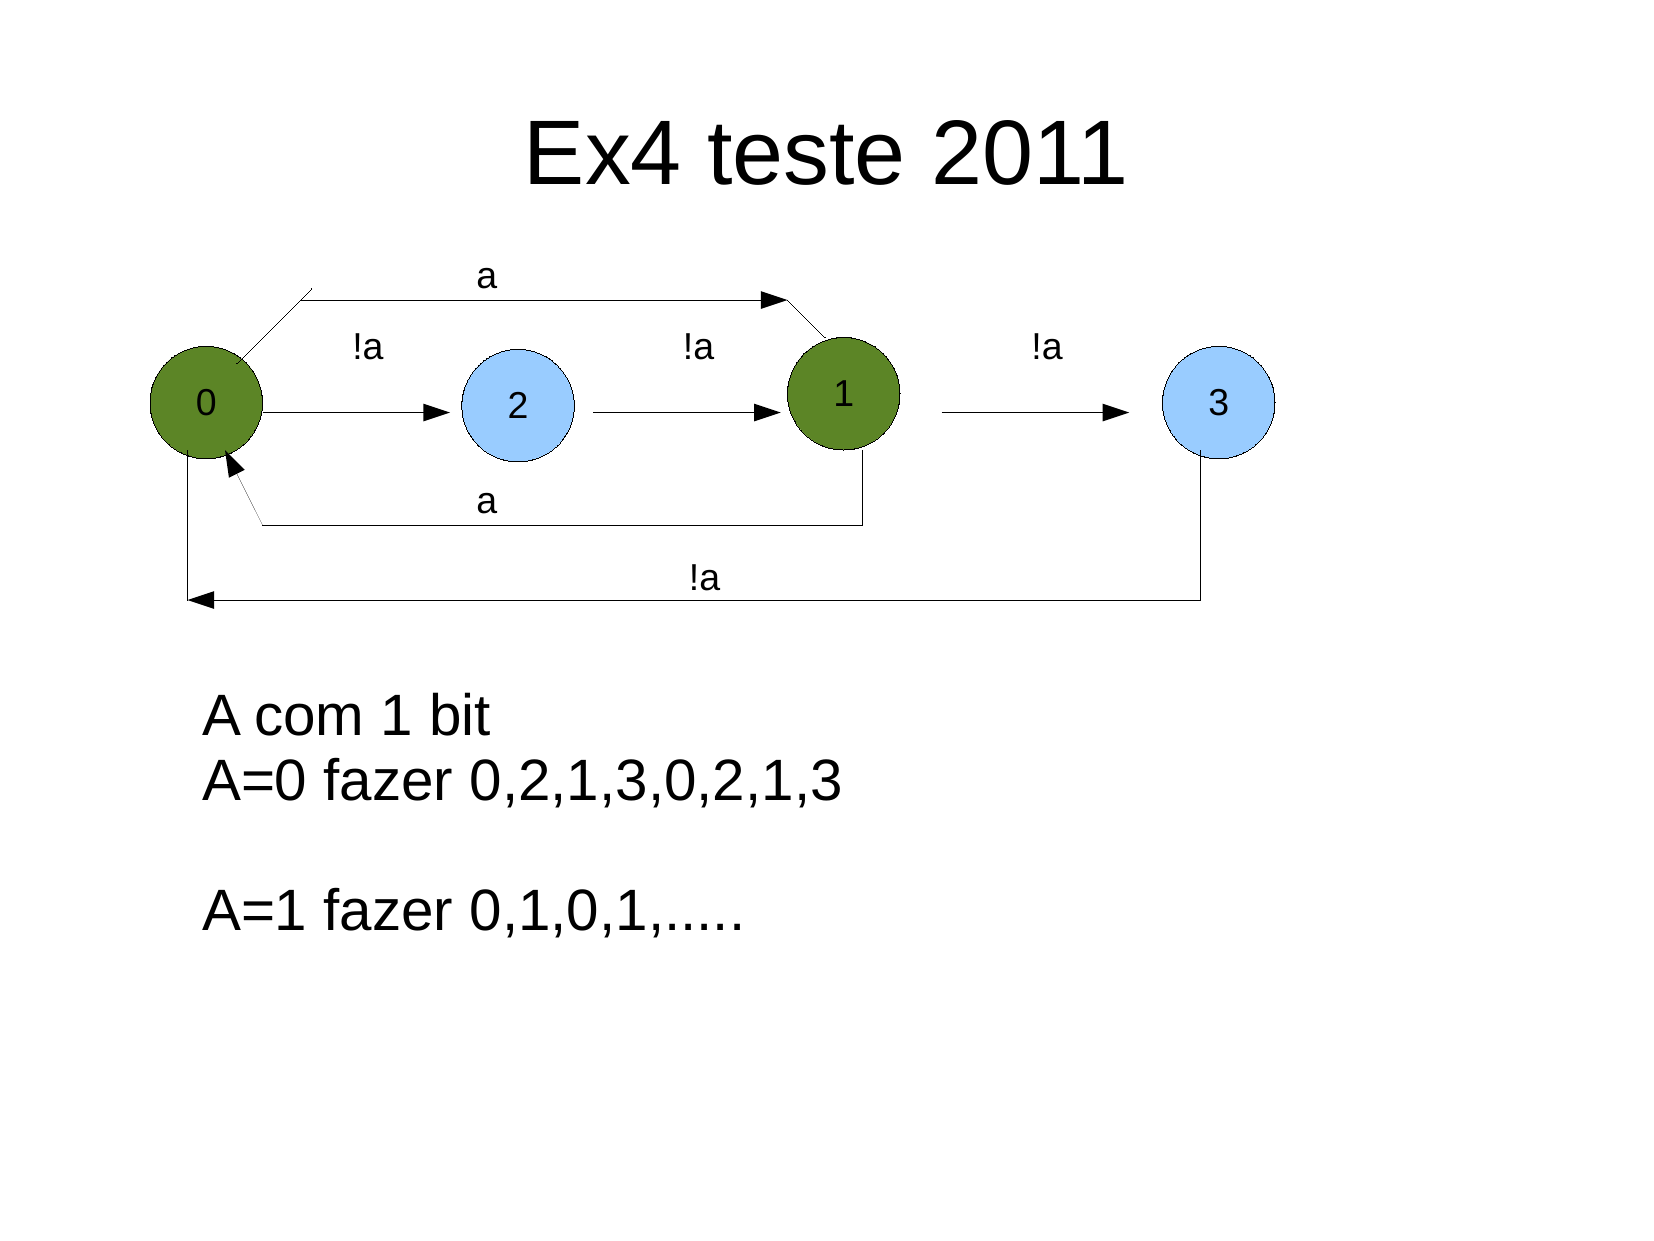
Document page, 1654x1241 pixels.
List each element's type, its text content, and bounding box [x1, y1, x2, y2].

text_box a [461, 247, 537, 342]
title Ex4 teste 2011 [82, 49, 1571, 257]
text_box !a [674, 548, 750, 643]
text_box 0 [150, 346, 263, 459]
text_box 2 [461, 349, 575, 462]
text_box !a [668, 318, 744, 413]
text_box 3 [1162, 346, 1276, 459]
text_box 1 [787, 337, 901, 451]
text_box !a [337, 318, 413, 413]
text_box A com 1 bit A=0 fazer 0,2,1,3,0,2,1,3 A=1 fazer 0,1,0,1,..... [187, 675, 1426, 950]
text_box !a [1016, 318, 1092, 413]
text_box a [461, 471, 537, 567]
